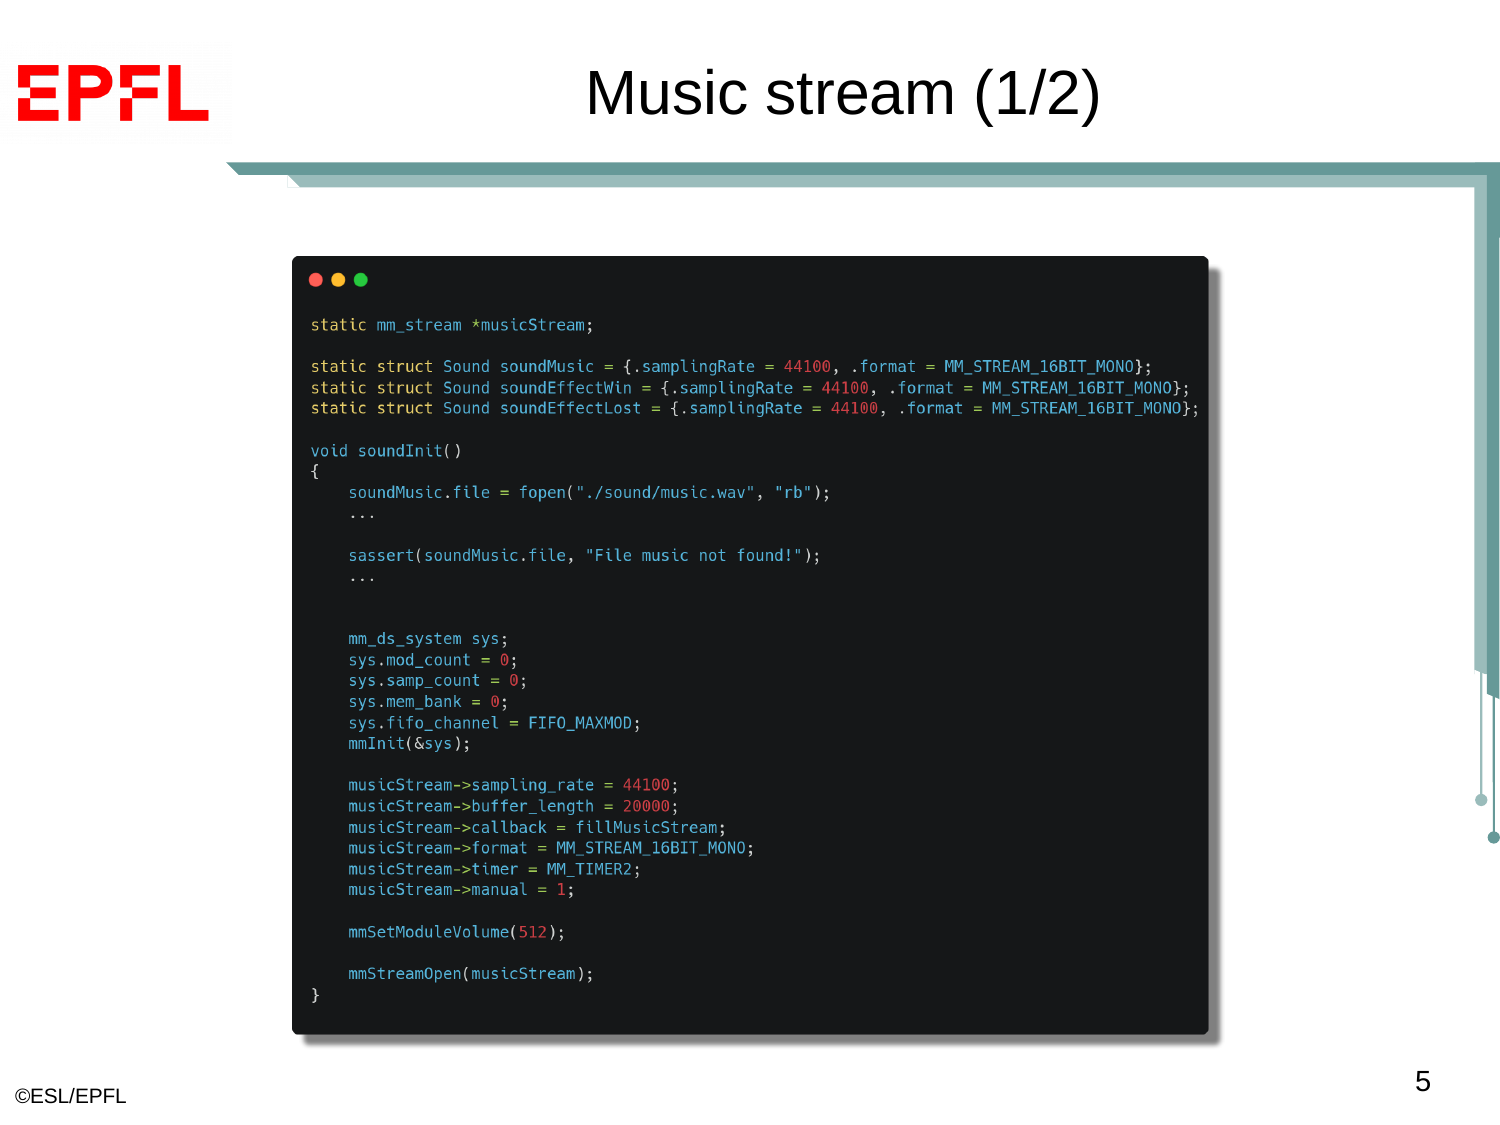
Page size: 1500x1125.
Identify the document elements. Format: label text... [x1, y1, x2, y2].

title Music stream (1/2) [225, 24, 1463, 155]
picture [0, 41, 225, 144]
picture [229, 193, 1271, 1097]
